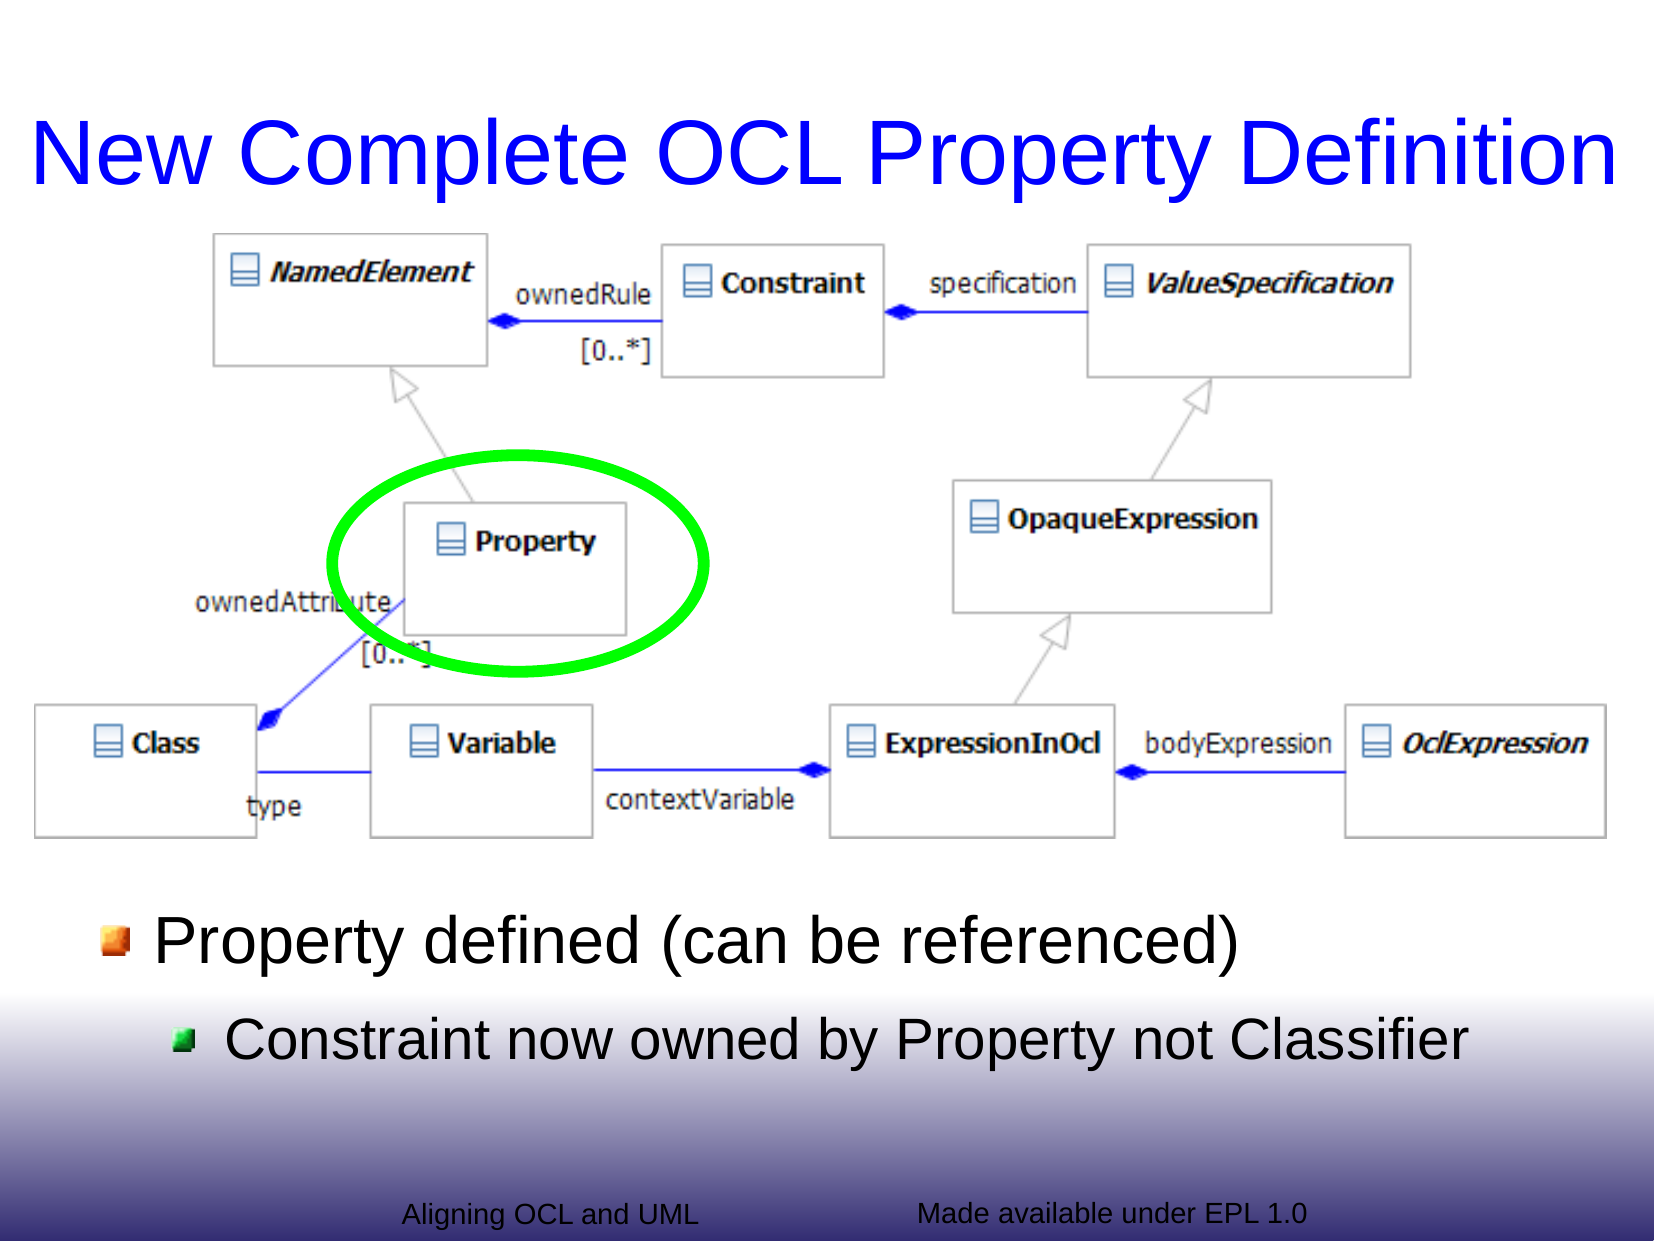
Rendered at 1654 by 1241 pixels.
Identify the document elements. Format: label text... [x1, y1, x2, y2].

picture [34, 233, 1607, 839]
list Property defined (can be referenced) Constraint now owned by Property not Classifier [82, 903, 1571, 1109]
title New Complete OCL Property Definition [24, 49, 1627, 257]
